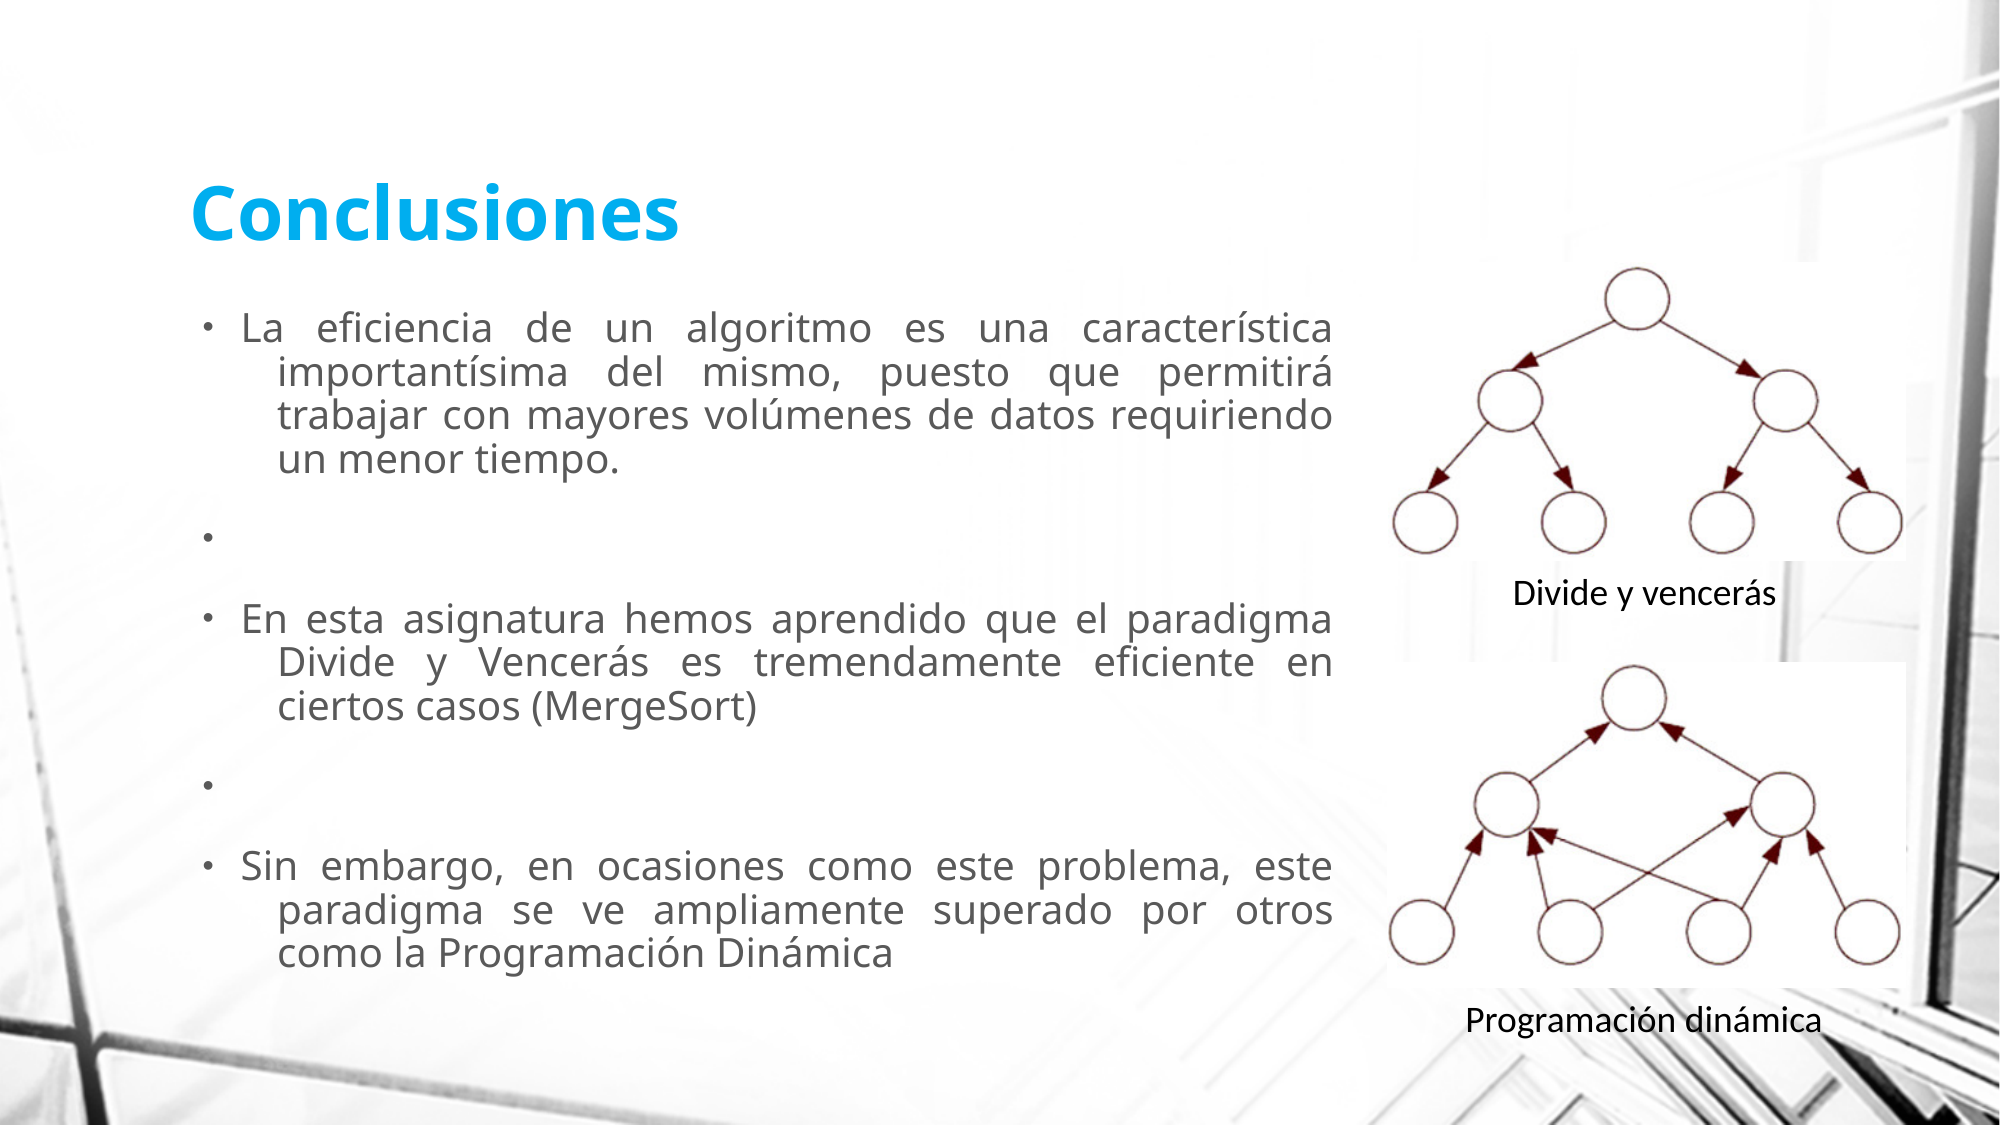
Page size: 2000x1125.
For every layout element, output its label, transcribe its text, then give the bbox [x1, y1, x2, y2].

text_box Divide y vencerás [1497, 560, 1796, 622]
picture [1387, 662, 1906, 988]
list La eficiencia de un algoritmo es una característica importantísima del mismo, puesto que permitirá trabajar con mayores volúmenes de datos requiriendo un menor tiempo. En esta asignatura hemos aprendido que el paradigma Divide y Vencerás es tremendamente eficiente en ciertos casos (MergeSort) Sin embargo, en ocasiones como este problema, este paradigma se ve ampliamente superado por otros como la Programación Dinámica [174, 299, 1351, 988]
text_box Programación dinámica [1450, 987, 1843, 1049]
picture [1387, 262, 1906, 561]
title Conclusiones [174, 87, 1600, 263]
